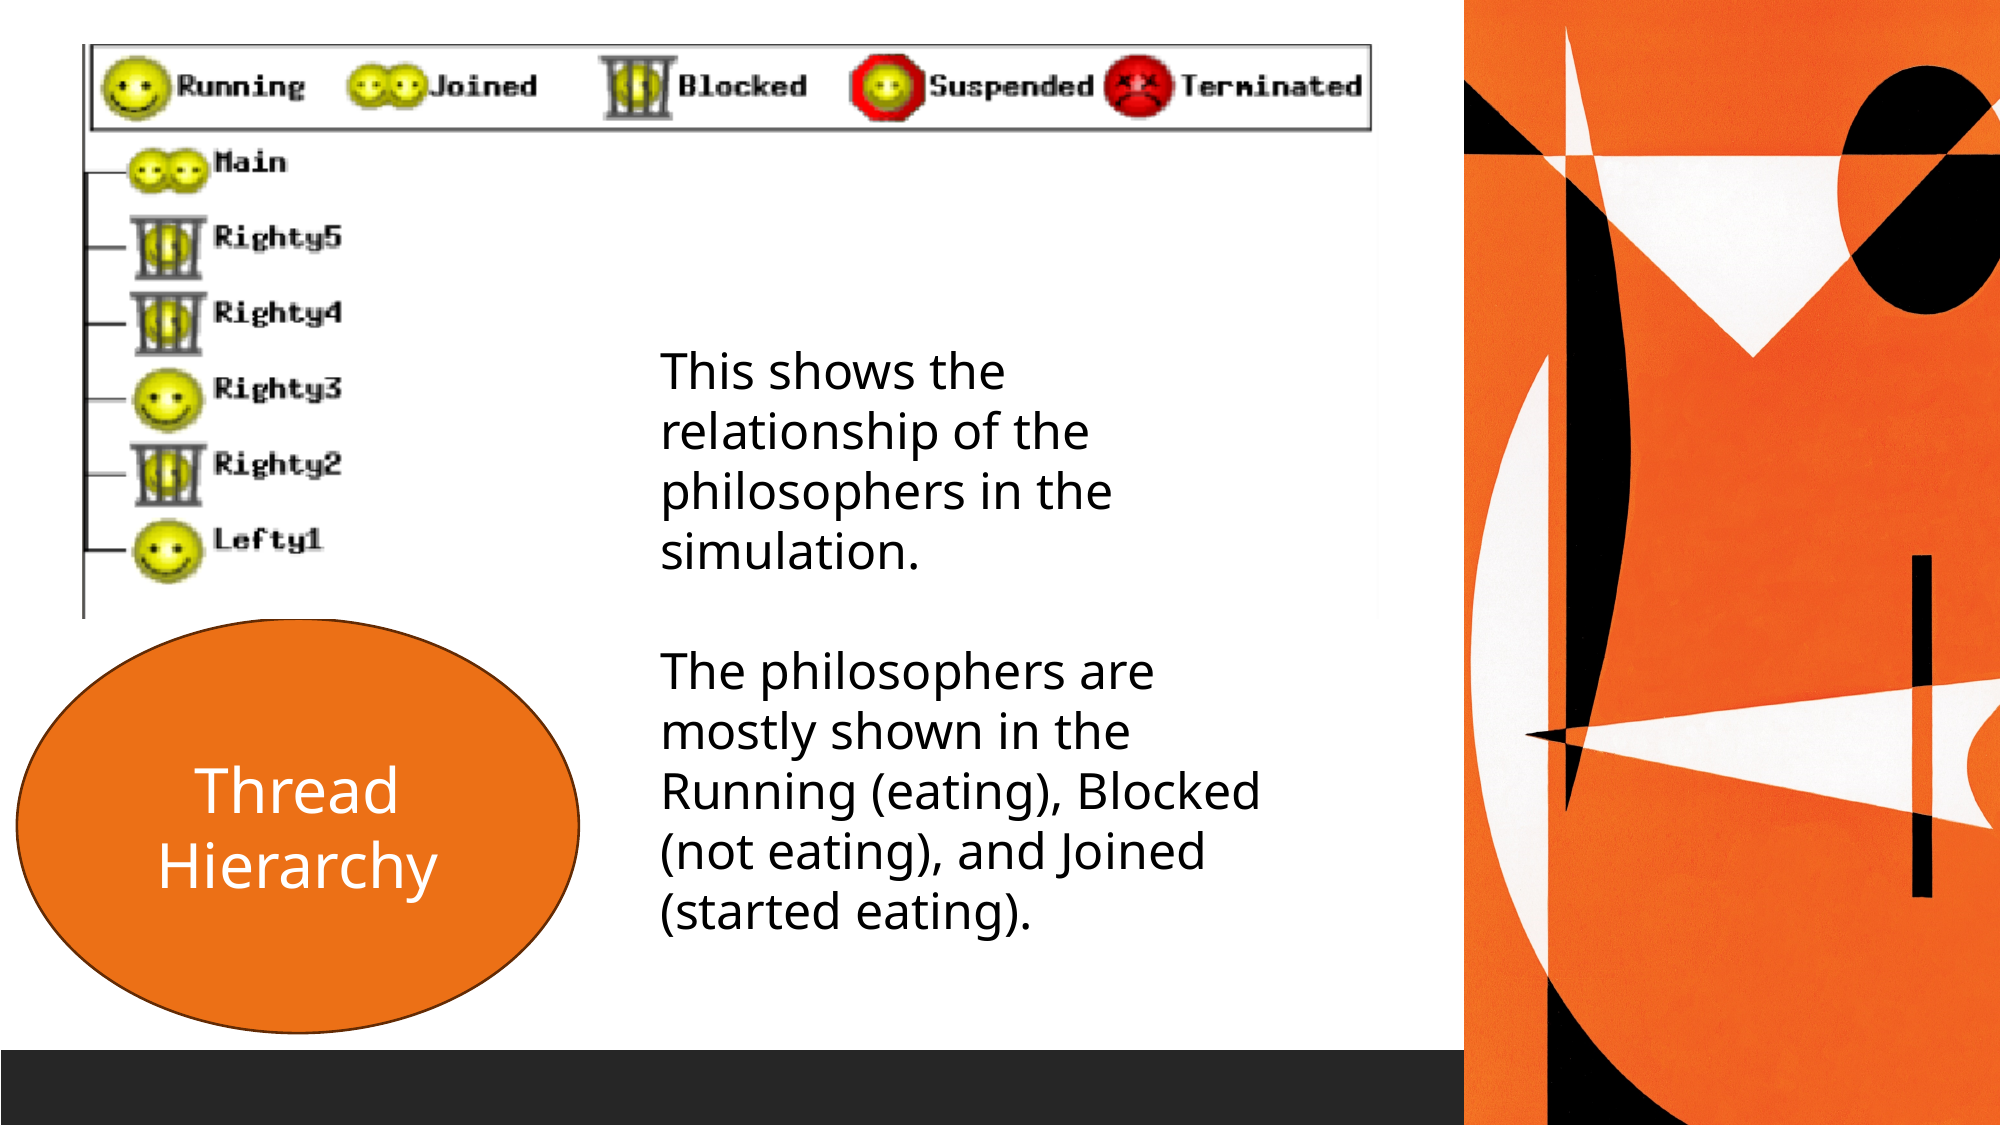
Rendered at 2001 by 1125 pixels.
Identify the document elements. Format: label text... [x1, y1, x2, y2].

text_box This shows the relationship of the philosophers in the simulation. The philosophers are mostly shown in the Running (eating), Blocked (not eating), and Joined (started eating). [645, 331, 1313, 832]
text_box Thread Hierarchy [16, 619, 579, 1034]
picture [82, 45, 1379, 619]
picture [1464, 0, 2000, 1125]
